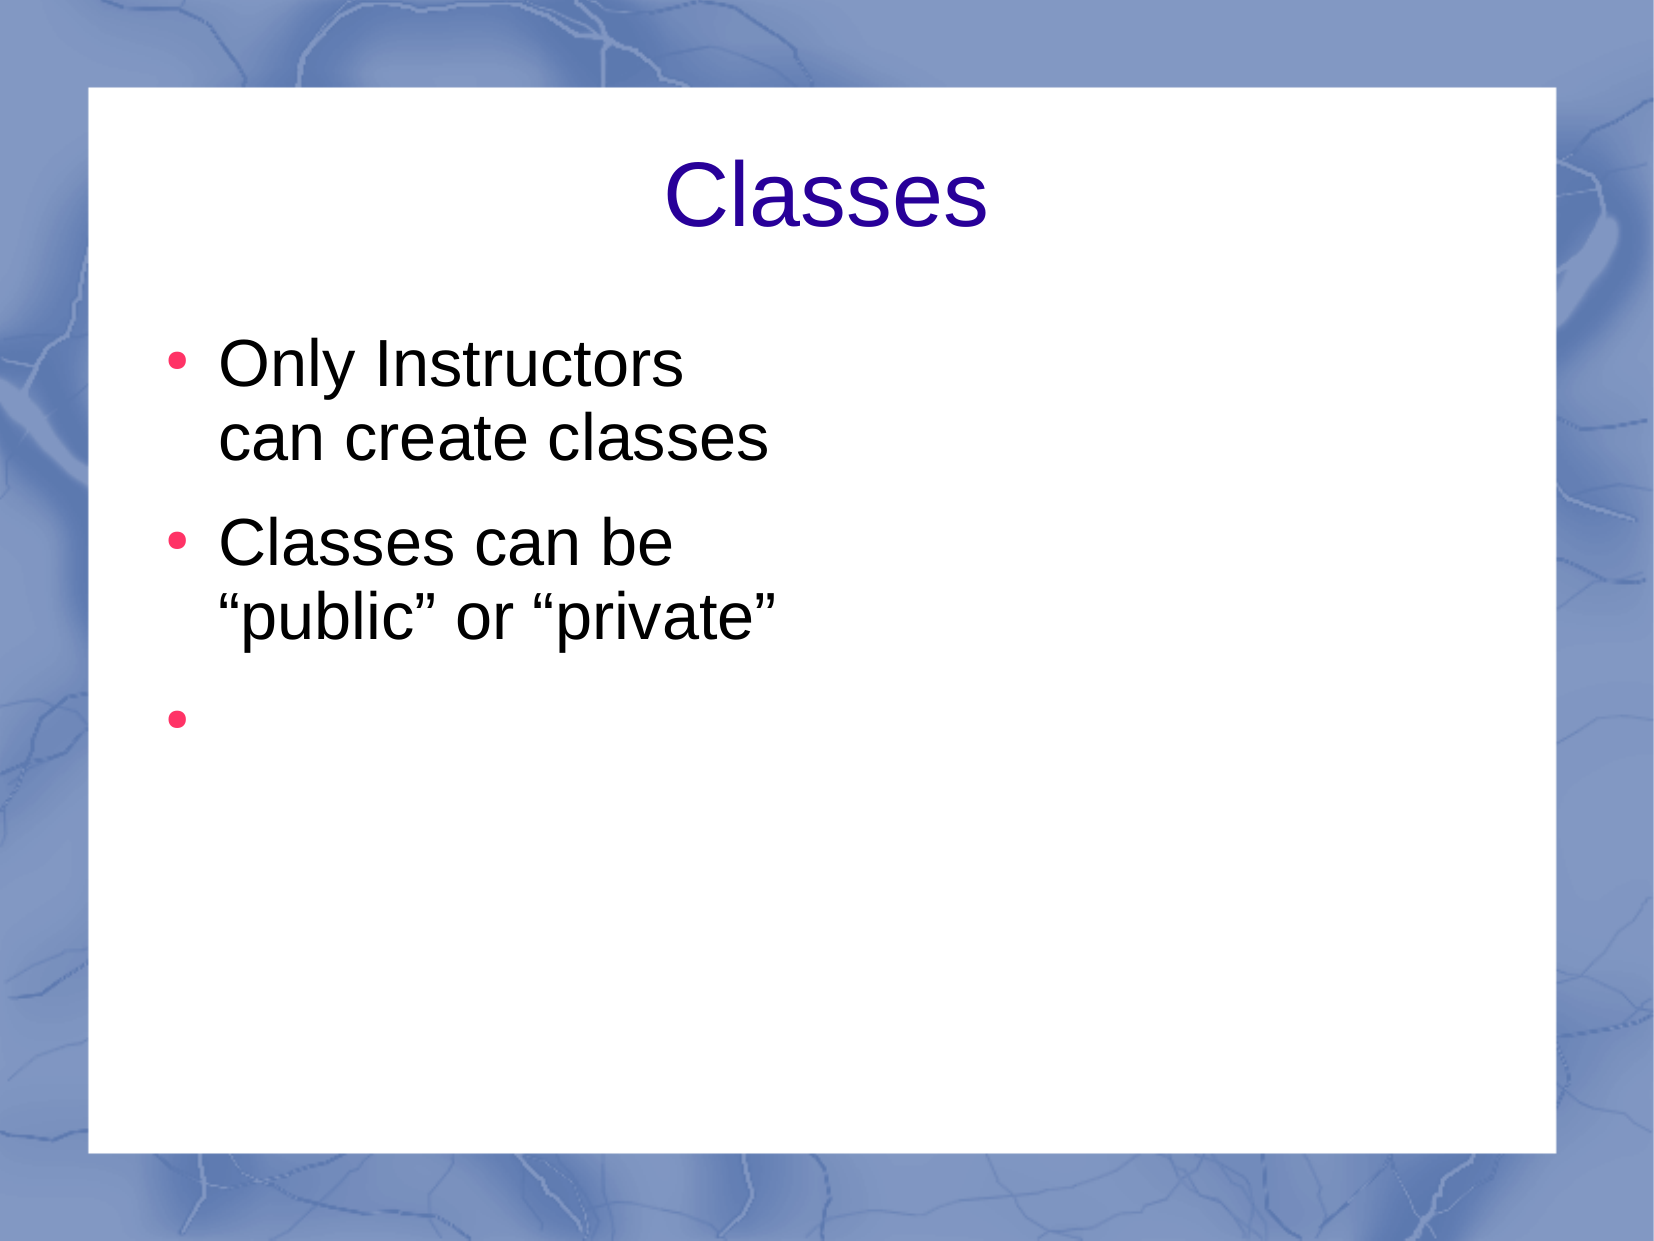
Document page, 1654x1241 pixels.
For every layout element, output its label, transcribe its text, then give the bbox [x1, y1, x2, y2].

list Only Instructors can create classes Classes can be “public” or “private” [147, 325, 811, 1130]
title Classes [118, 90, 1536, 298]
picture [0, 0, 1654, 1241]
